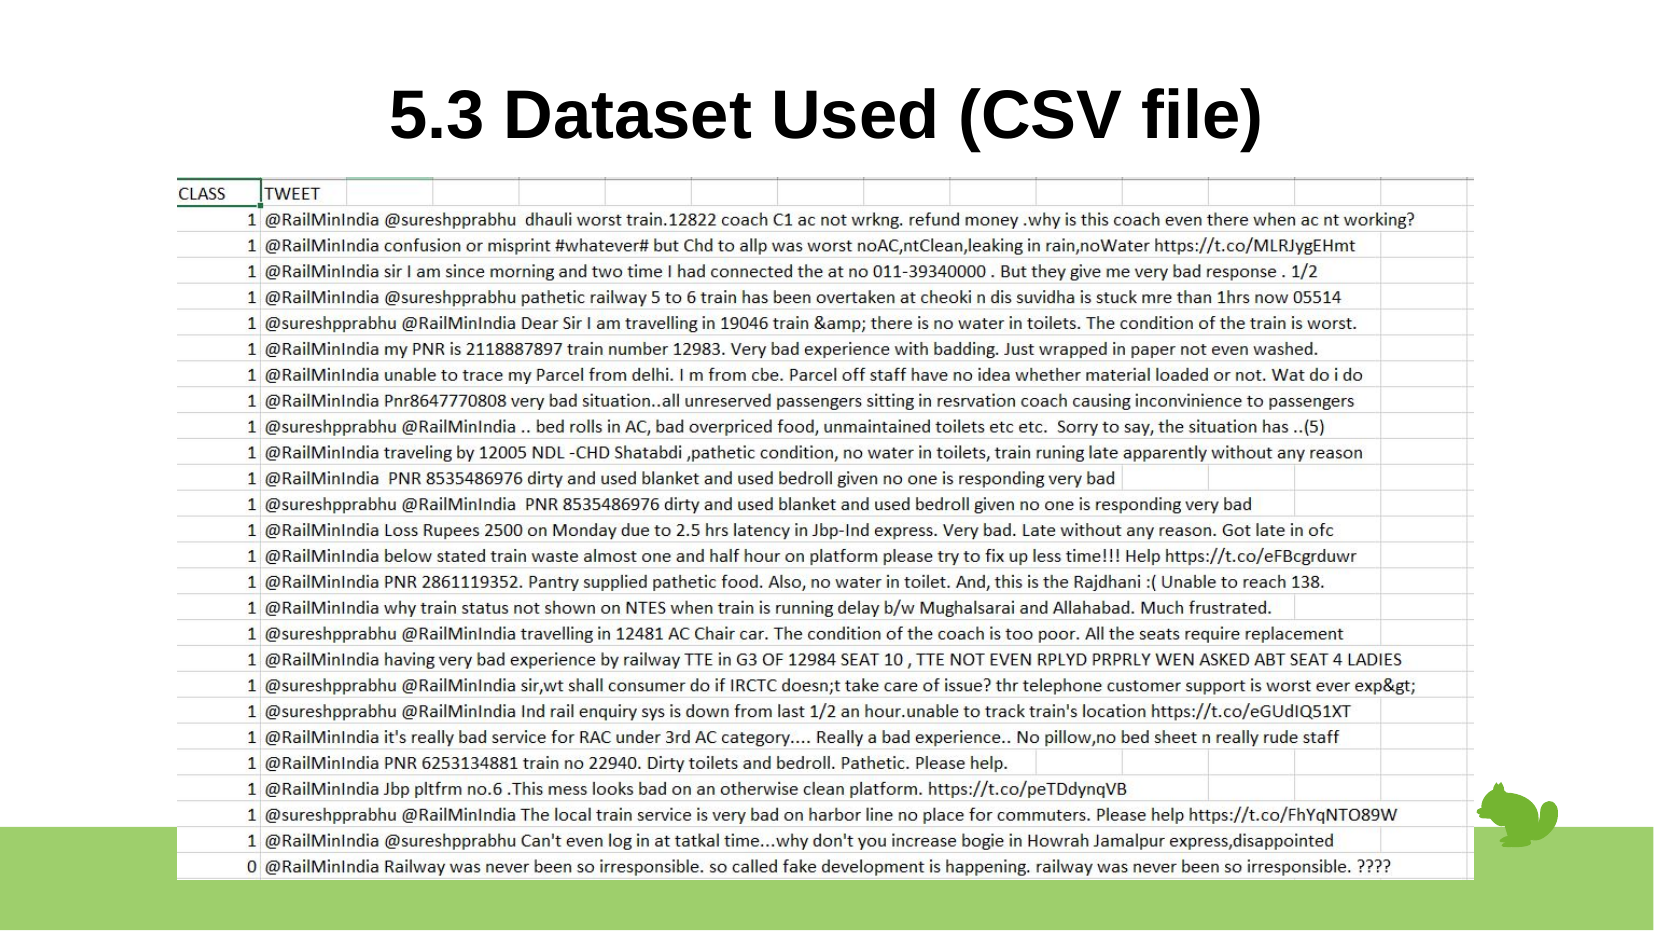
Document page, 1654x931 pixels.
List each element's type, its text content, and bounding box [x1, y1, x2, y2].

title 5.3 Dataset Used (CSV file) [82, 37, 1571, 193]
picture [177, 177, 1474, 880]
